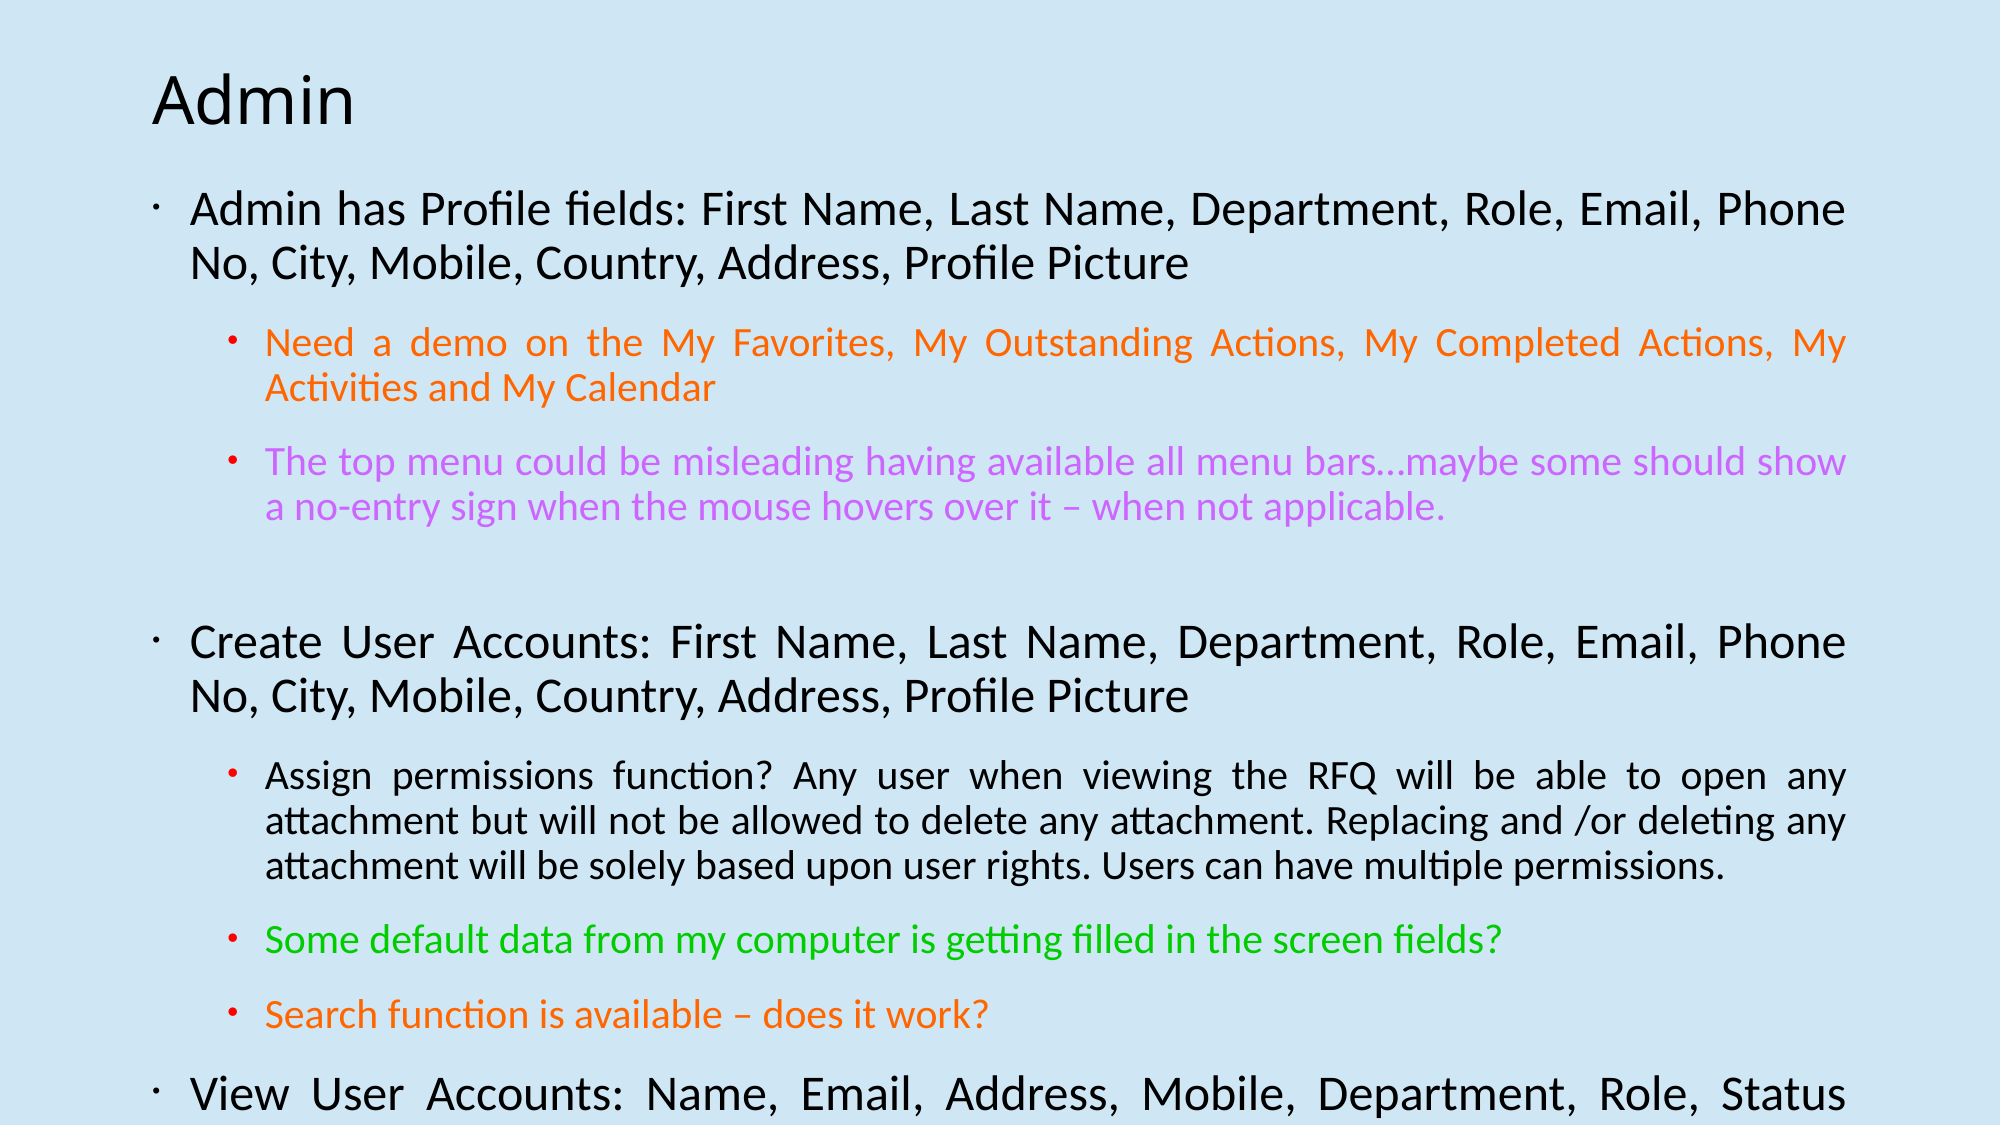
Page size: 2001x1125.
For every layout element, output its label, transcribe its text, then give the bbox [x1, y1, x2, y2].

title Admin [137, 59, 1863, 175]
list Admin has Profile fields: First Name, Last Name, Department, Role, Email, Phone No, City, Mobile, Country, Address, Profile Picture Need a demo on the My Favorites, My Outstanding Actions, My Completed Actions, My Activities and My Calendar The top menu could be misleading having available all menu bars…maybe some should show a no-entry sign when the mouse hovers over it – when not applicable. Create User Accounts: First Name, Last Name, Department, Role, Email, Phone No, City, Mobile, Country, Address, Profile Picture Assign permissions function? Any user when viewing the RFQ will be able to open any attachment but will not be allowed to delete any attachment. Replacing and /or deleting any attachment will be solely based upon user rights. Users can have multiple permissions. Some default data from my computer is getting filled in the screen fields? Search function is available – does it work? View User Accounts: Name, Email, Address, Mobile, Department, Role, Status Update date, Active/Inactive/All status Search and Add functions are available. Edit and Delete functions available. Delete is probably not immediately required if we can make the account ‘Inactive’ Department and Role is editable ? [137, 175, 1863, 1069]
